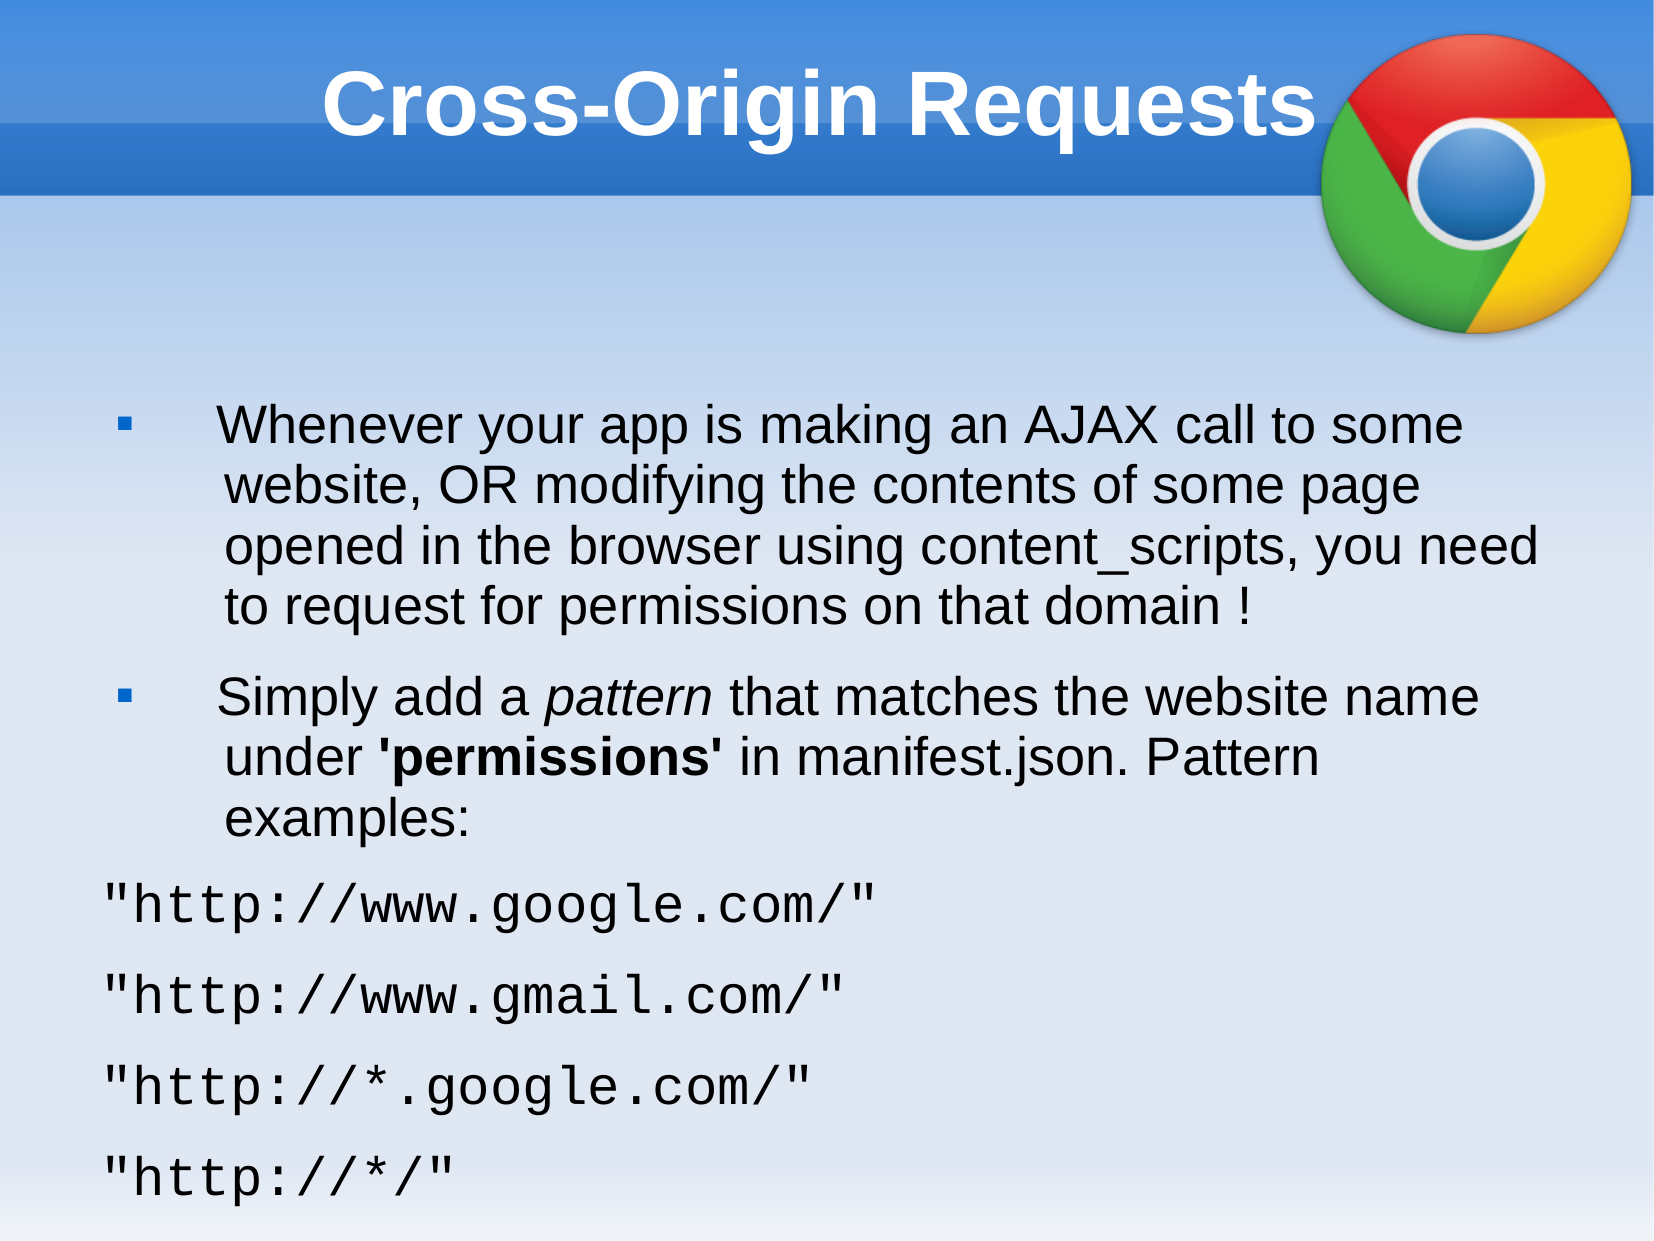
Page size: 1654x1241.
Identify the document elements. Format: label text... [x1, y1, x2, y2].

list Whenever your app is making an AJAX call to some website, OR modifying the contents of some page opened in the browser using content_scripts, you need to request for permissions on that domain ! Simply add a pattern that matches the website name under 'permissions' in manifest.json. Pattern examples: "http://www.google.com/" "http://www.gmail.com/" "http://*.google.com/" "http://*/" [82, 290, 1571, 1212]
title Cross-Origin Requests [76, 0, 1565, 208]
picture [0, 0, 1654, 1241]
